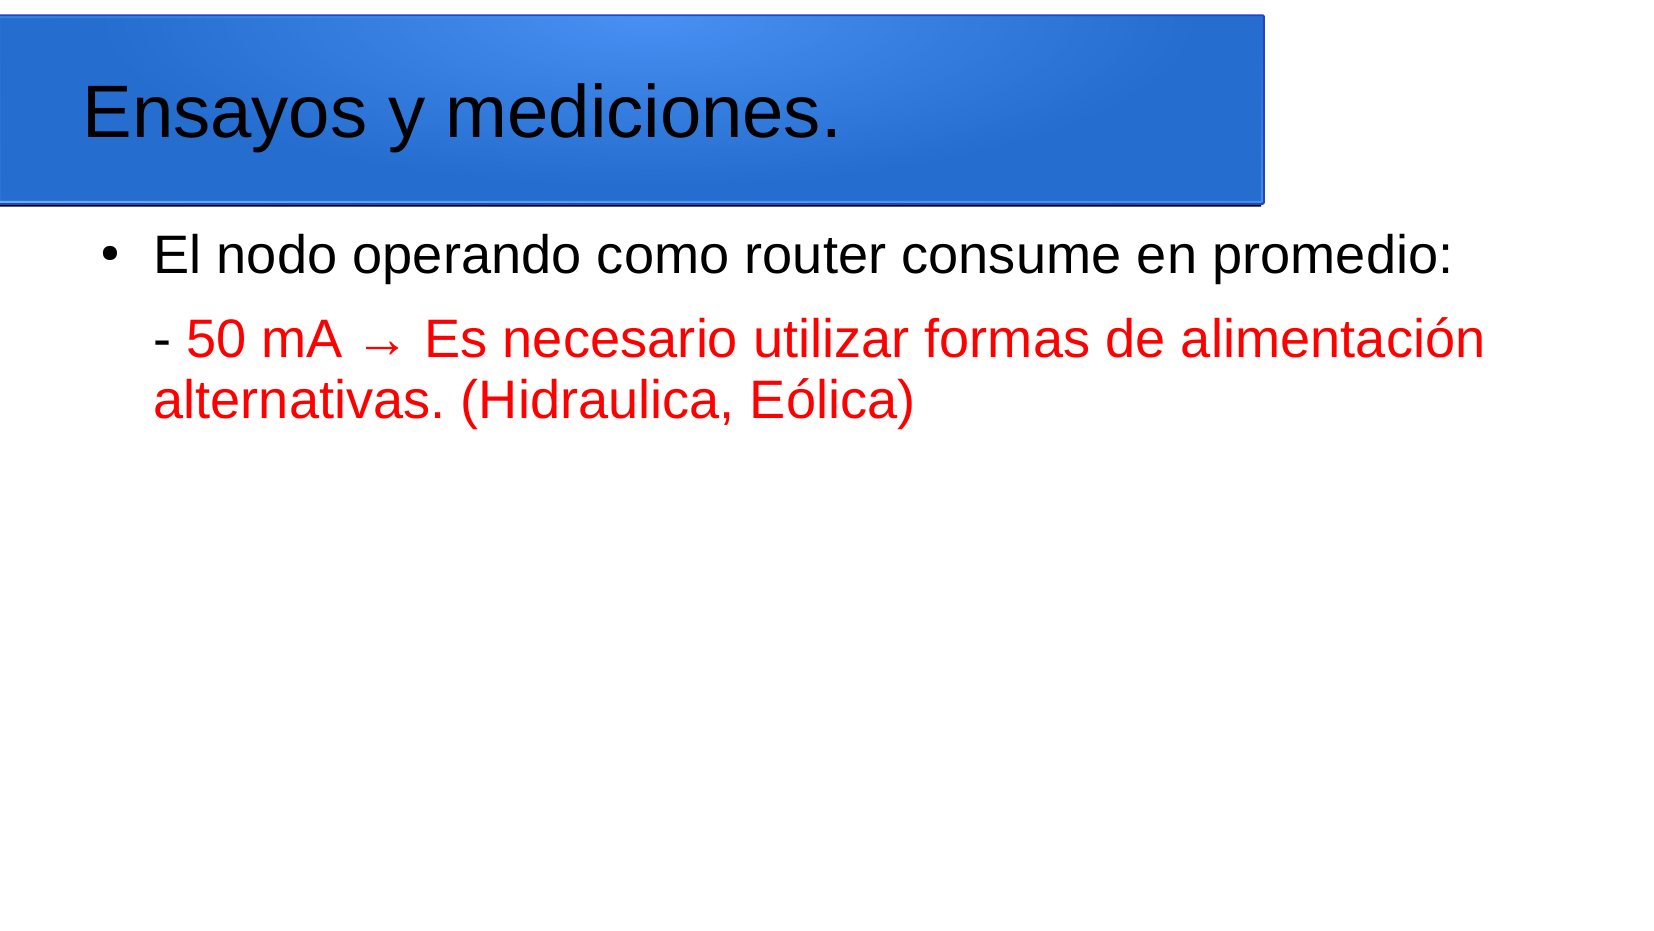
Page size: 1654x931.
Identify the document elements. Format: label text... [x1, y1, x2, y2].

title Ensayos y mediciones. [82, 35, 1235, 189]
list El nodo operando como router consume en promedio: - 50 mA → Es necesario utilizar formas de alimentación alternativas. (Hidraulica, Eólica) [82, 224, 1571, 764]
